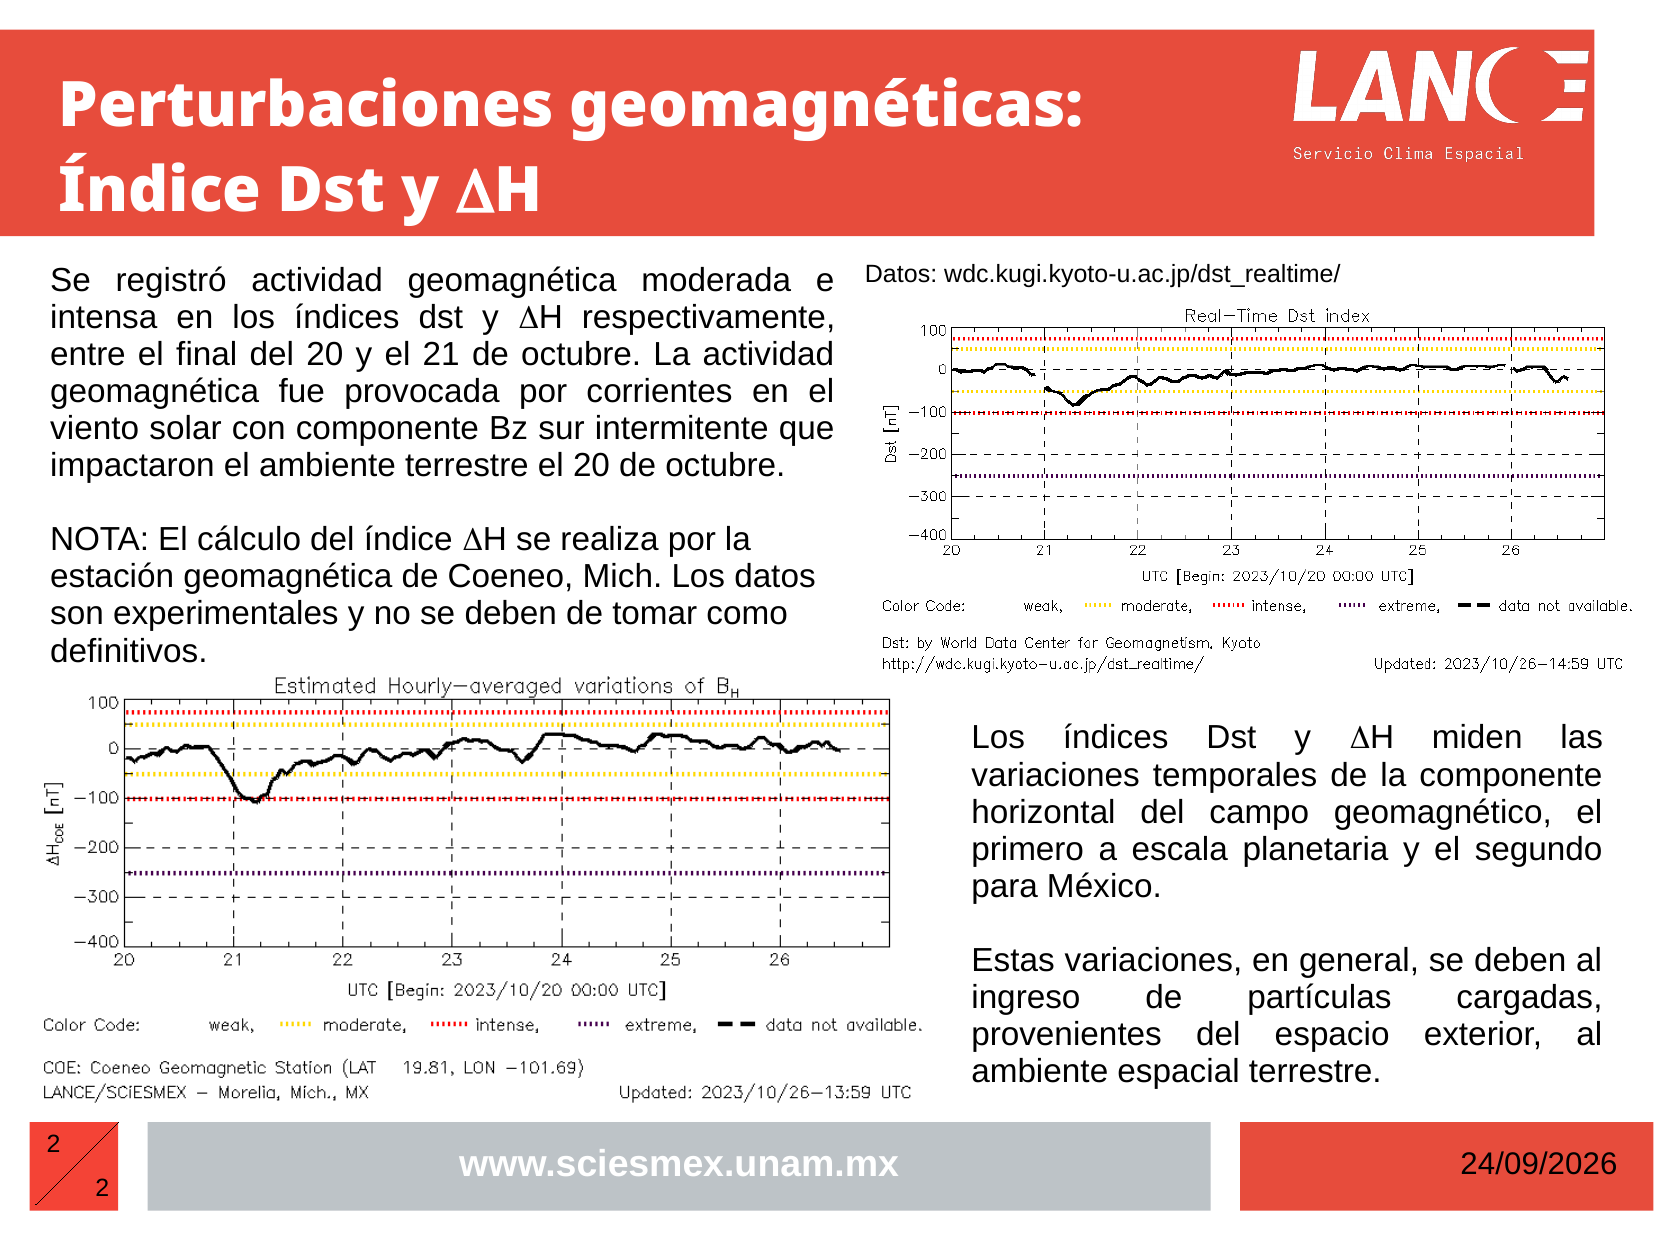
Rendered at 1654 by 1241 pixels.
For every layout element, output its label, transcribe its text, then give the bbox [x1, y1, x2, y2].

text_box Los índices Dst y DH miden las variaciones temporales de la componente horizontal del campo geomagnético, el primero a escala planetaria y el segundo para México. Estas variaciones, en general, se deben al ingreso de partículas cargadas, provenientes del espacio exterior, al ambiente espacial terrestre. [956, 711, 1619, 1097]
text_box www.sciesmex.unam.mx [153, 1122, 1205, 1205]
title Perturbaciones geomagnéticas: Índice Dst y DH [59, 59, 1312, 207]
text_box 26/10/2023 [1424, 1122, 1654, 1205]
text_box Datos: wdc.kugi.kyoto-u.ac.jp/dst_realtime/ [850, 252, 1371, 296]
picture [34, 289, 1642, 1105]
text_box Se registró actividad geomagnética moderada e intensa en los índices dst y DH respectivamente, entre el final del 20 y el 21 de octubre. La actividad geomagnética fue provocada por corrientes en el viento solar con componente Bz sur intermitente que impactaron el ambiente terrestre el 20 de octubre. NOTA: El cálculo del índice DH se realiza por la estación geomagnética de Coeneo, Mich. Los datos son experimentales y no se deben de tomar como definitivos. [35, 253, 851, 714]
text_box 2 [35, 1151, 125, 1209]
text_box <número> [31, 1122, 176, 1170]
picture [1293, 47, 1589, 162]
